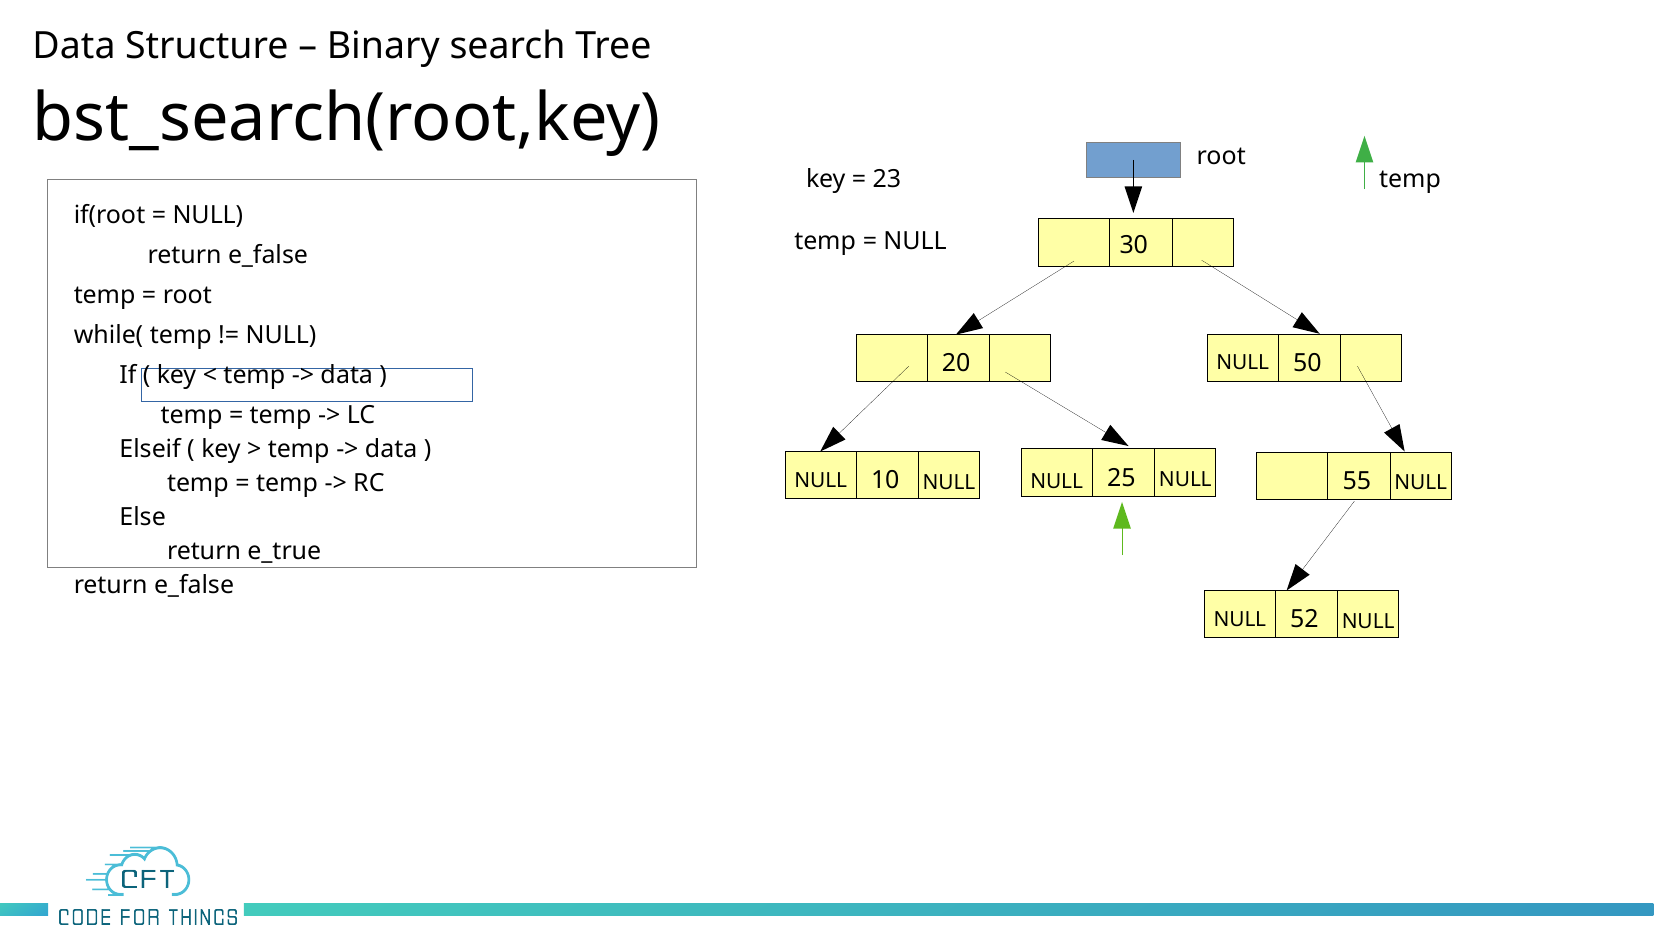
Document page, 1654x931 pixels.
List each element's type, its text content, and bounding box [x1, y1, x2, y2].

text_box [1391, 452, 1452, 460]
text_box 30 [1104, 219, 1167, 264]
text_box NULL [1201, 340, 1286, 380]
text_box [1338, 590, 1399, 598]
text_box [1110, 218, 1172, 267]
text_box [1204, 590, 1275, 596]
text_box [856, 334, 927, 382]
text_box [1086, 142, 1181, 178]
picture [59, 846, 237, 925]
text_box 52 [1275, 593, 1338, 638]
text_box 25 [1092, 451, 1155, 497]
text_box temp [1364, 153, 1460, 198]
text_box [1021, 448, 1092, 458]
text_box [1155, 448, 1216, 456]
text_box NULL [779, 457, 863, 497]
text_box NULL [1144, 456, 1228, 496]
text_box NULL [1379, 460, 1464, 500]
text_box 10 [856, 454, 918, 499]
text_box 55 [1327, 455, 1390, 500]
text_box [1341, 334, 1402, 382]
text_box [990, 334, 1051, 382]
text_box NULL [1015, 458, 1100, 498]
text_box NULL [1198, 596, 1283, 636]
text_box root [1181, 130, 1262, 175]
text_box NULL [1327, 598, 1411, 638]
text_box [919, 451, 980, 459]
text_box [47, 179, 697, 568]
text_box [785, 451, 856, 457]
title Data Structure – Binary search Tree bst_search(root,key) [32, 12, 1184, 166]
text_box [1038, 218, 1109, 267]
text_box NULL [908, 459, 992, 499]
text_box [1256, 452, 1327, 500]
text_box if(root = NULL) return e_false temp = root while( temp != NULL) If ( key < temp -> data ) temp = temp -> LC Elseif ( key > temp -> data ) temp = temp -> RC Else return e_true return e_false [59, 189, 556, 556]
text_box [1207, 334, 1278, 340]
text_box 50 [1278, 337, 1341, 382]
text_box temp = NULL [779, 215, 981, 260]
text_box key = 23 [791, 153, 945, 198]
text_box 20 [927, 337, 989, 382]
text_box [1173, 218, 1234, 267]
